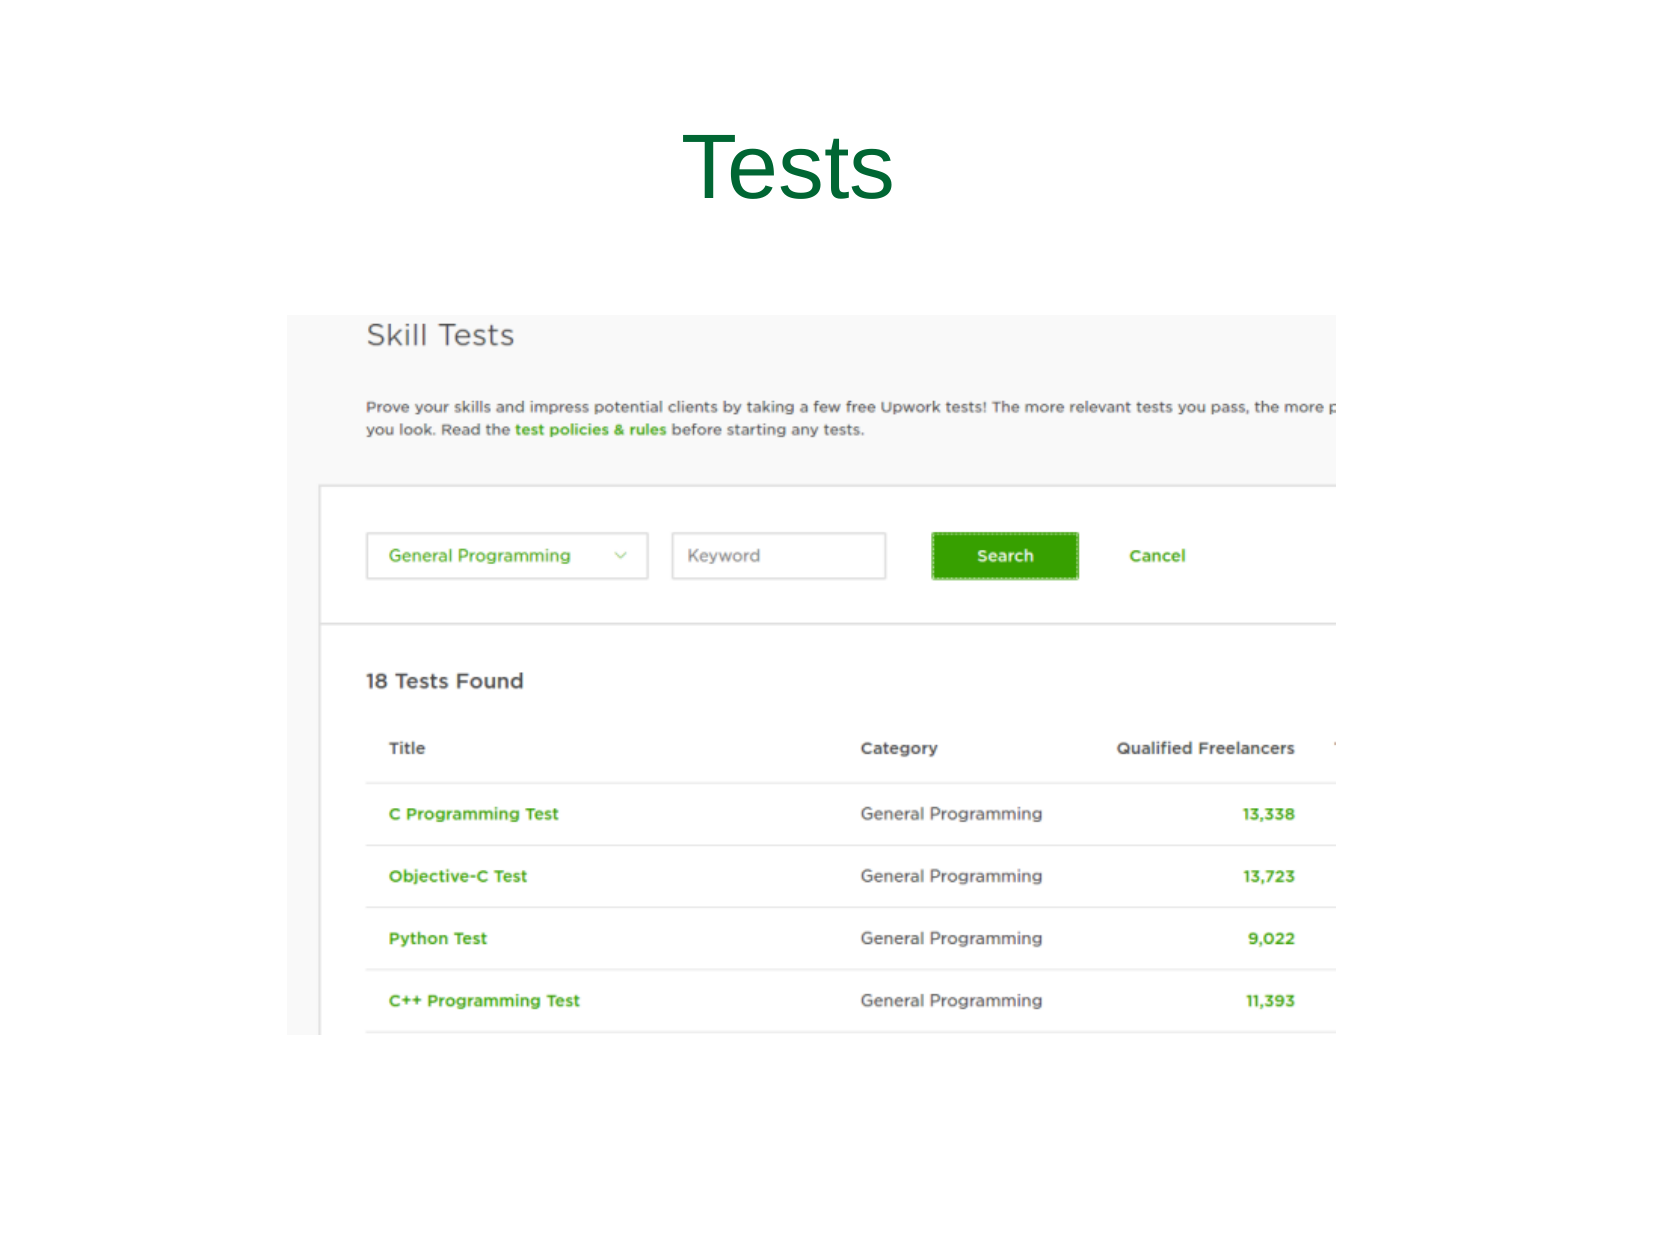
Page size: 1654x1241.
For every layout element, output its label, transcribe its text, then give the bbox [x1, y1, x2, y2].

title Tests [45, 109, 1534, 226]
picture [287, 315, 1336, 1036]
